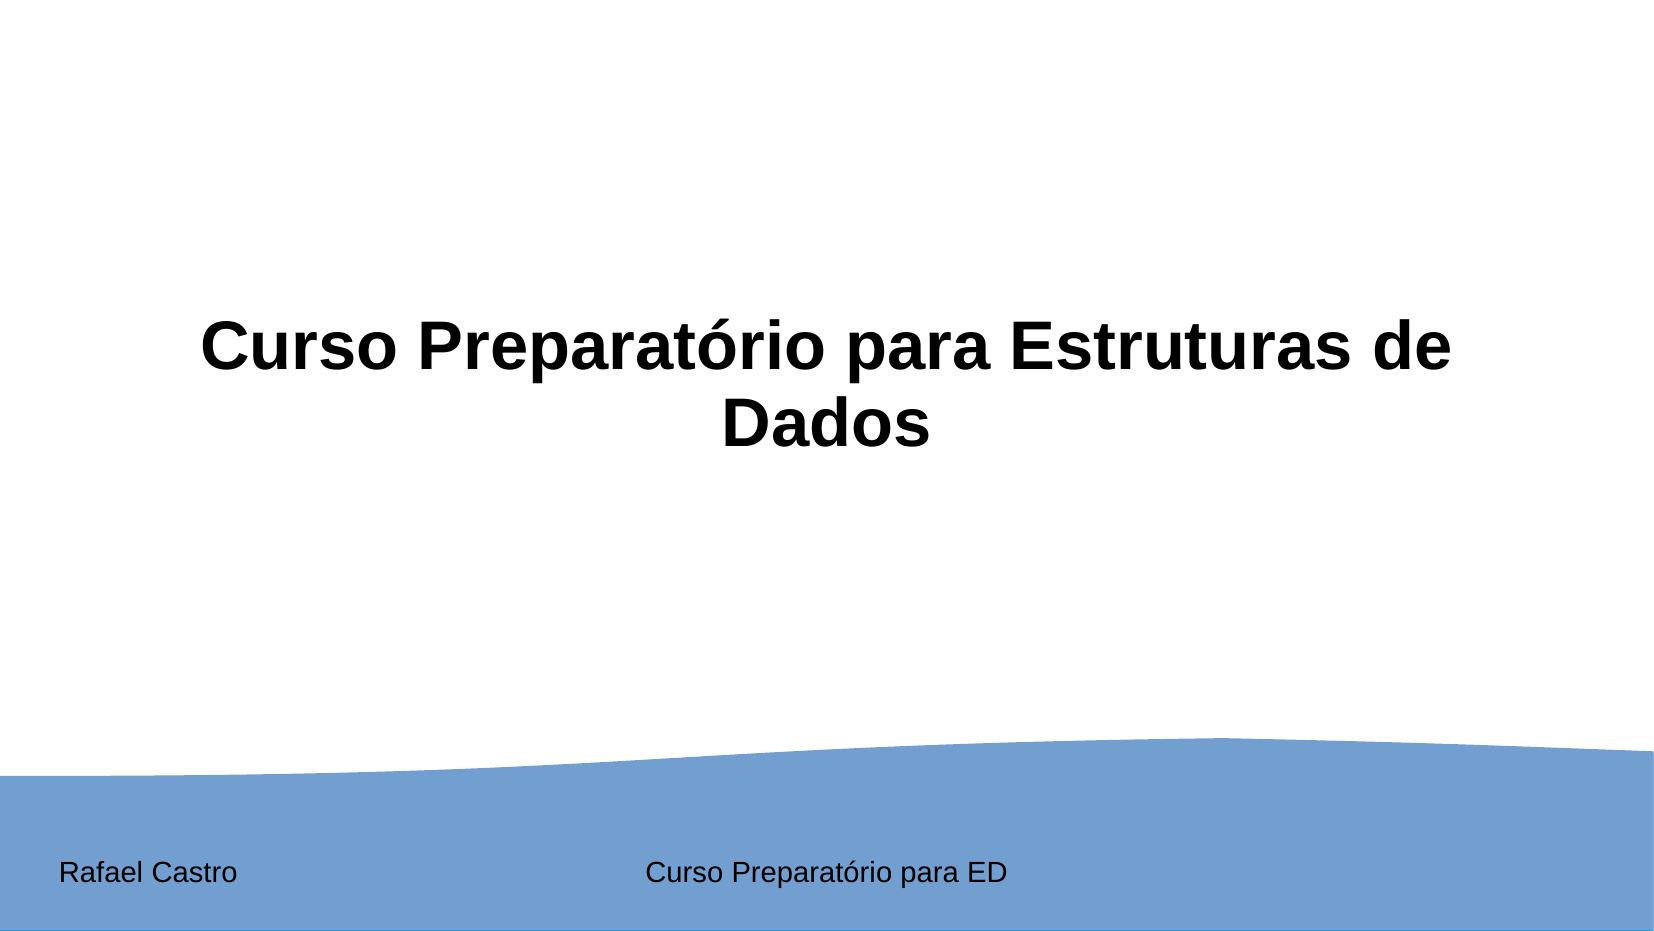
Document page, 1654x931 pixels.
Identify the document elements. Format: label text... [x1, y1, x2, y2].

title Curso Preparatório para Estruturas de Dados [88, 295, 1565, 473]
